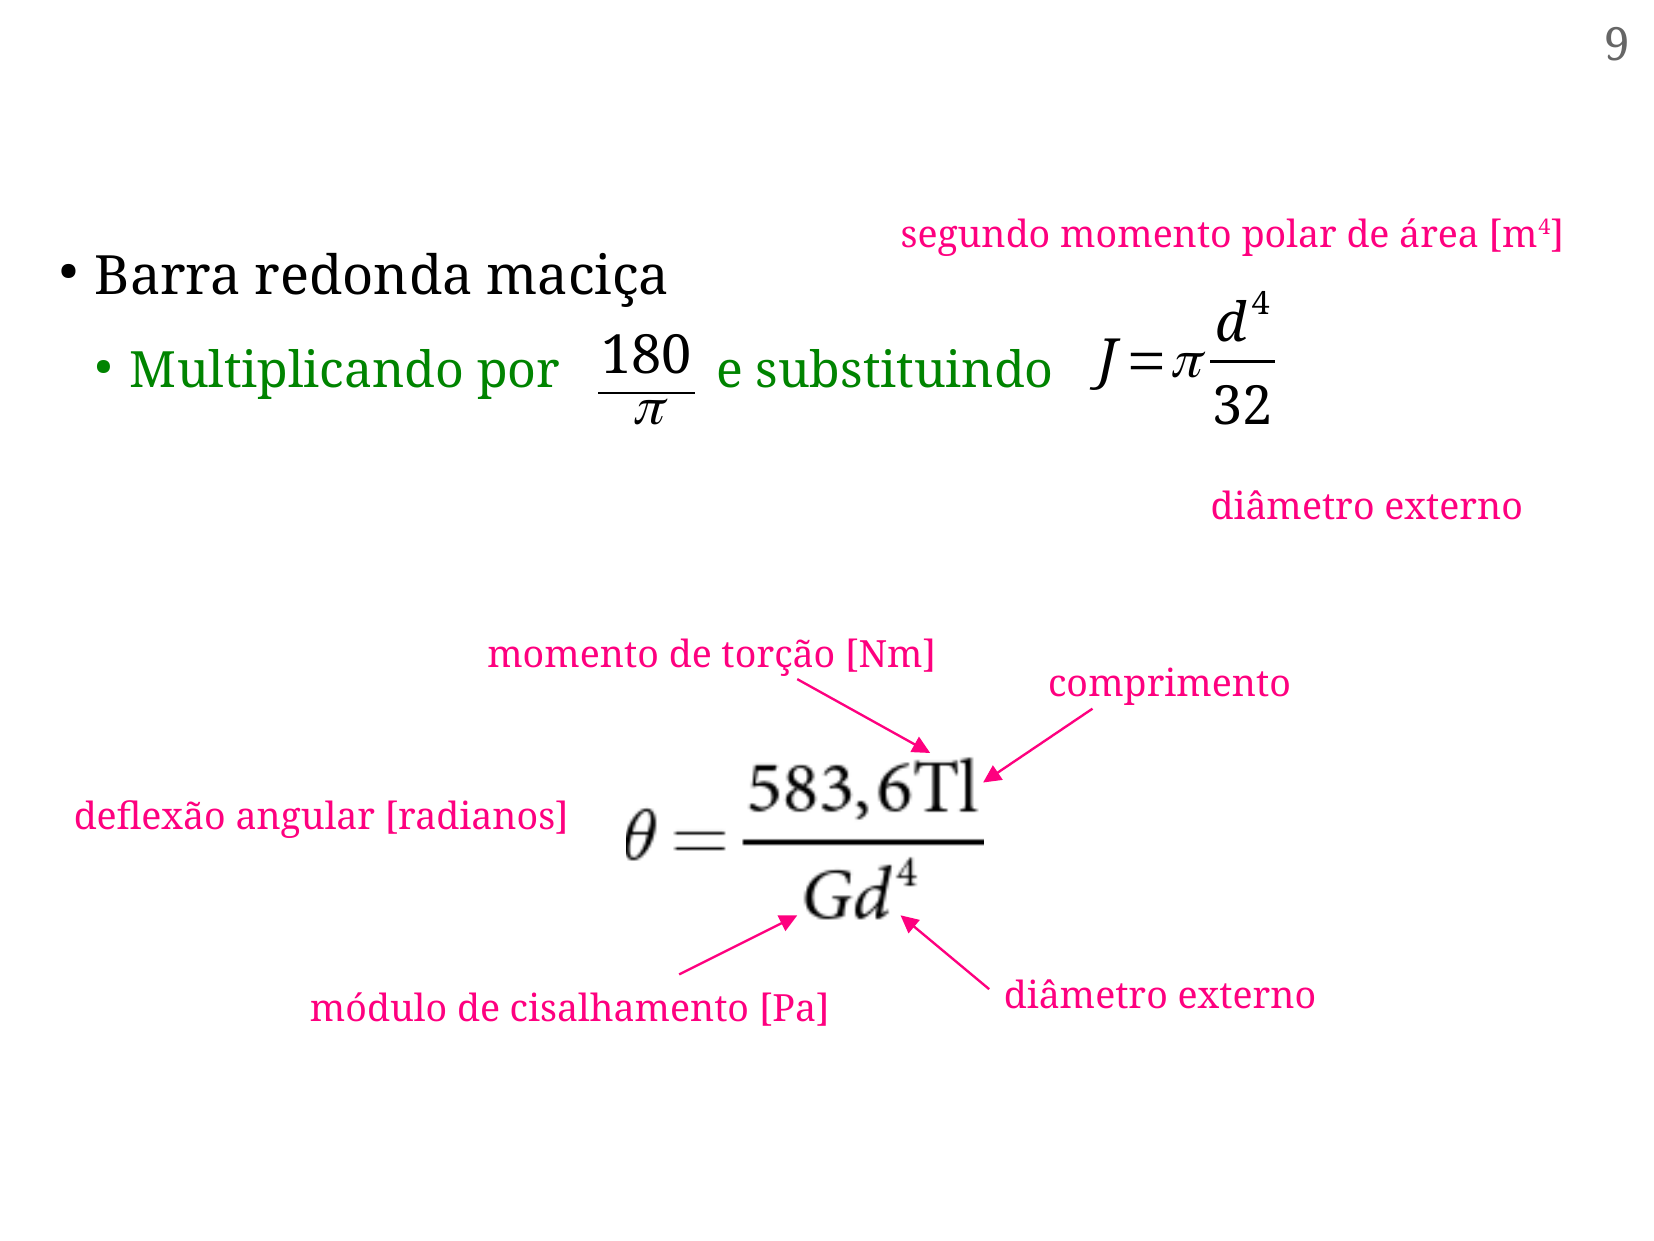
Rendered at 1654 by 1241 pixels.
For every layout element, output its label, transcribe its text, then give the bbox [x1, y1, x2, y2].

chart [590, 315, 705, 429]
text_box momento de torção [Nm] [472, 620, 967, 737]
text_box comprimento [1033, 649, 1307, 739]
text_box segundo momento polar de área [m4] [885, 199, 1579, 317]
picture [626, 738, 984, 930]
text_box diâmetro externo [1195, 472, 1551, 590]
text_box diâmetro externo [989, 960, 1344, 1078]
list Barra redonda maciça Multiplicando por e substituindo [59, 236, 1595, 1211]
picture [773, 925, 784, 930]
text_box módulo de cisalhamento [Pa] [295, 974, 862, 1041]
chart [1081, 317, 1285, 440]
text_box deflexão angular [radianos] [59, 782, 665, 849]
